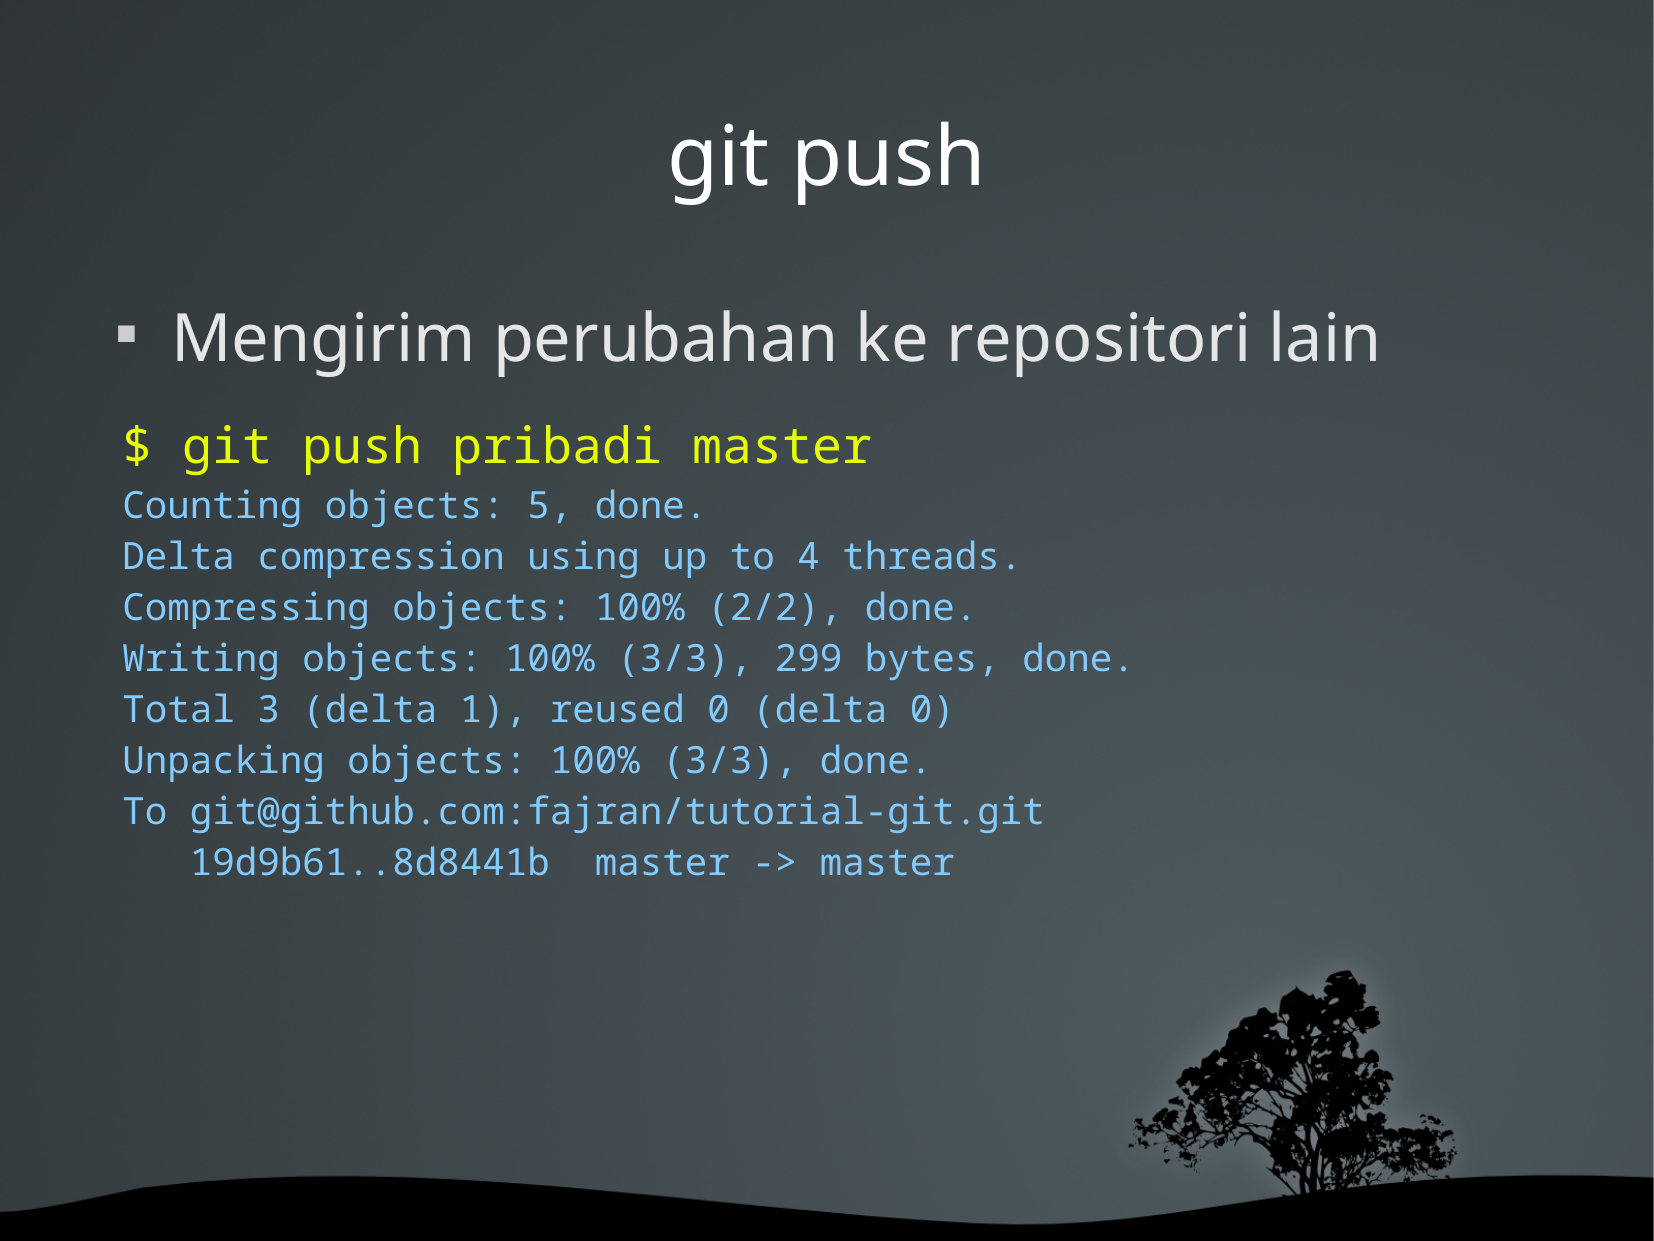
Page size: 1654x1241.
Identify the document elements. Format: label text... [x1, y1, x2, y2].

title git push [82, 49, 1571, 257]
picture [0, 0, 1654, 1241]
list Mengirim perubahan ke repositori lain [82, 290, 1571, 1109]
